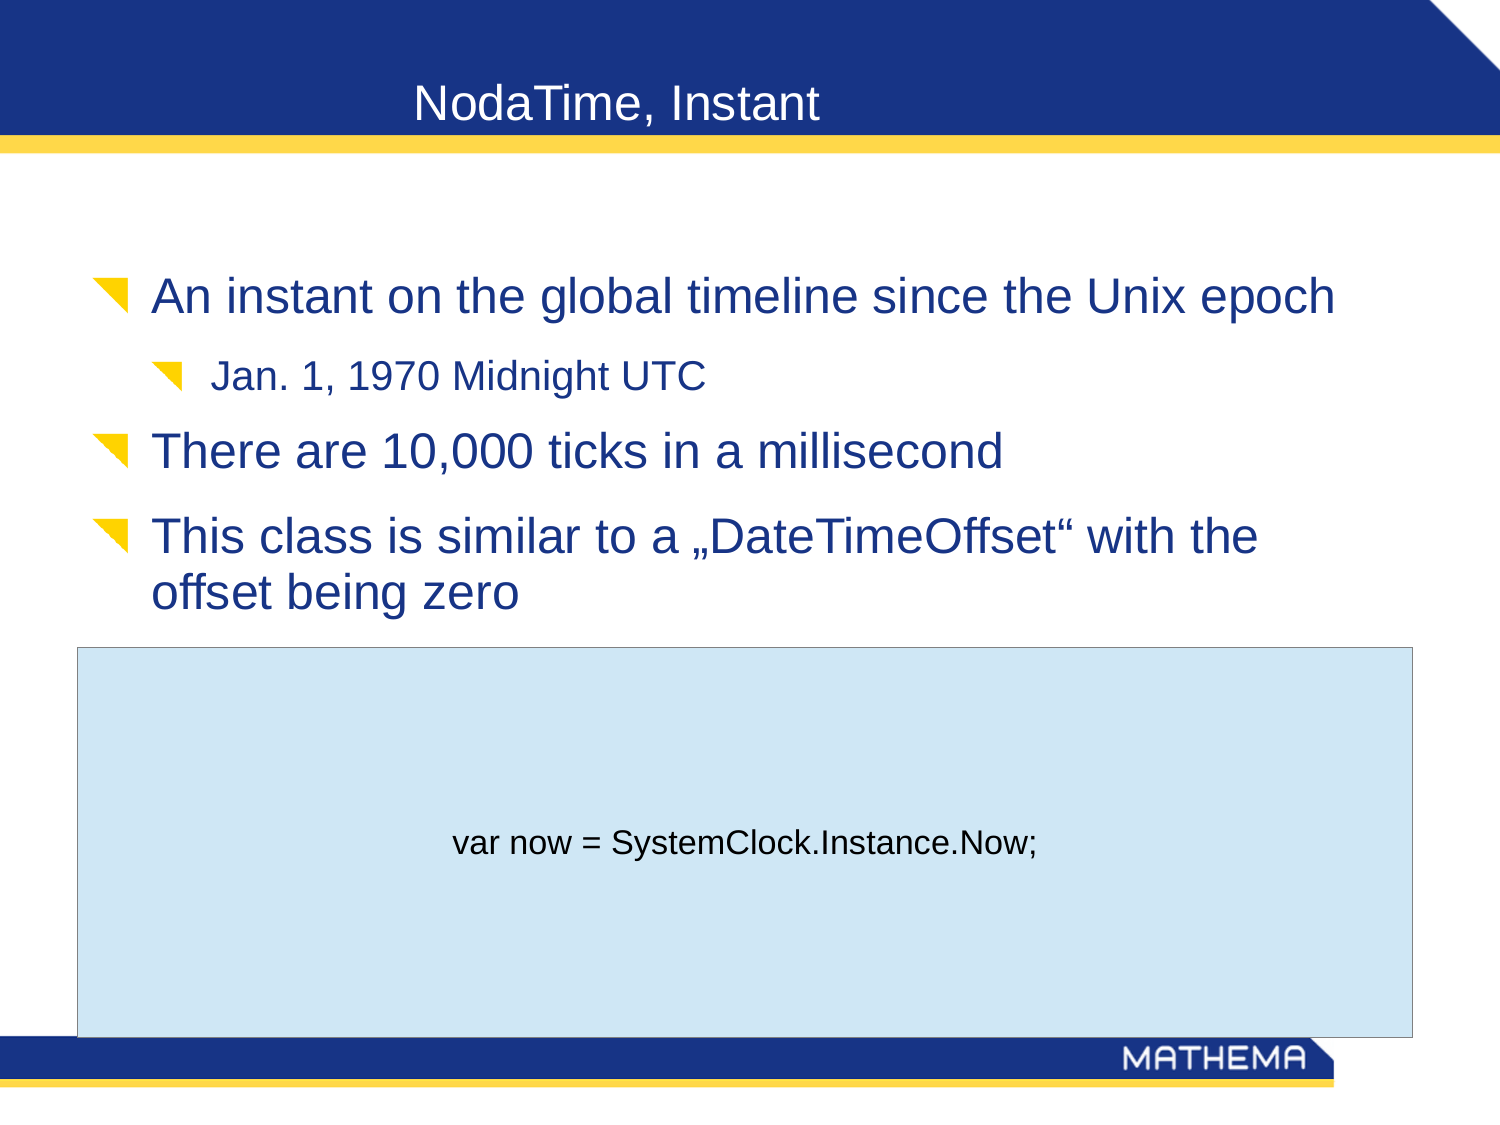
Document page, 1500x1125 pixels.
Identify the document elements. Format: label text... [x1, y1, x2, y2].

picture [0, 0, 1500, 1125]
text_box var now = SystemClock.Instance.Now; [77, 647, 1413, 1038]
list An instant on the global timeline since the Unix epoch Jan. 1, 1970 Midnight UTC There are 10,000 ticks in a millisecond This class is similar to a „DateTimeOffset“ with the offset being zero [92, 267, 1386, 647]
title NodaTime, Instant [413, 61, 1386, 145]
